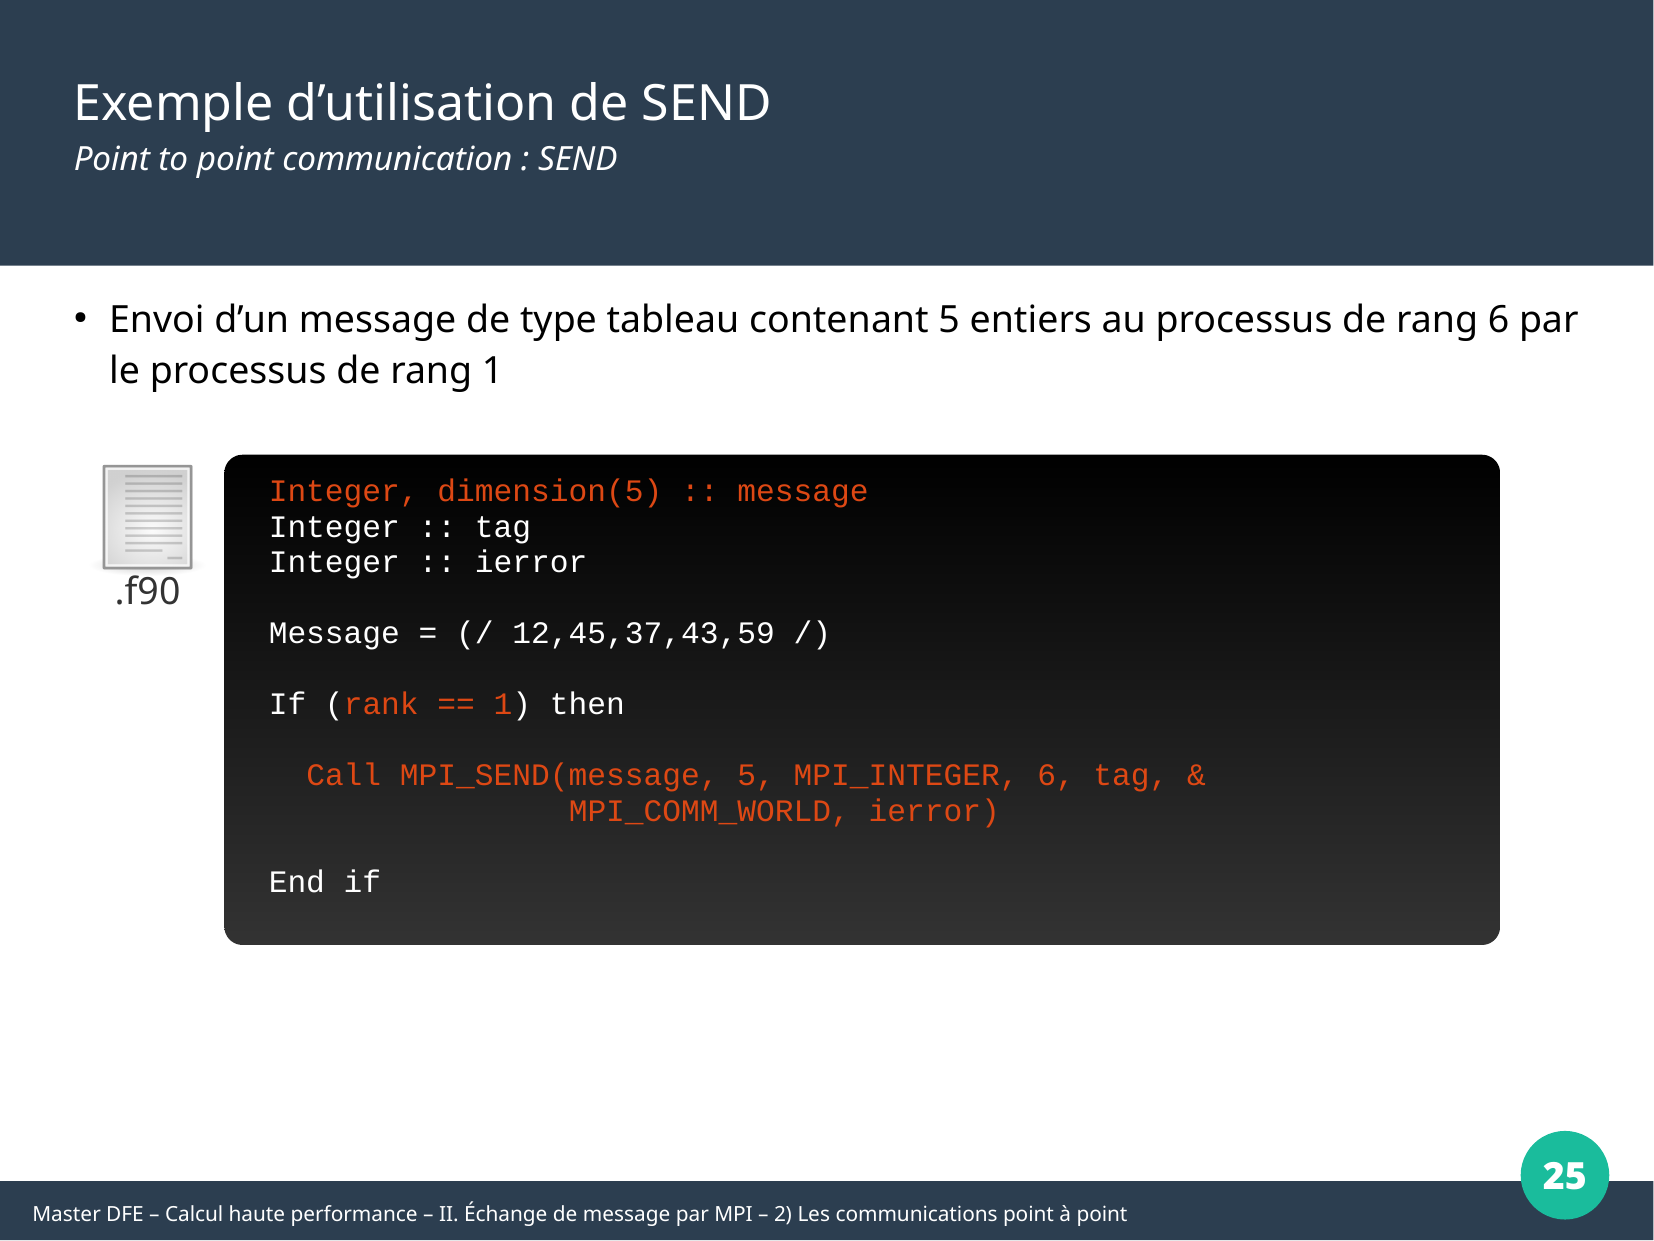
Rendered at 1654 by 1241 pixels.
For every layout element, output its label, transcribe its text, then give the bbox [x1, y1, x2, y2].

text_box .f90 [70, 557, 225, 623]
text_box Envoi d’un message de type tableau contenant 5 entiers au processus de rang 6 par le processus de rang 1 [59, 285, 1619, 402]
text_box Exemple d’utilisation de SEND Point to point communication : SEND [59, 59, 1619, 254]
text_box Integer, dimension(5) :: message Integer :: tag Integer :: ierror Message = (/ 12,45,37,43,59 /) If (rank == 1) then Call MPI_SEND(message, 5, MPI_INTEGER, 6, tag, & MPI_COMM_WORLD, ierror) End if [253, 468, 1477, 945]
picture [88, 460, 207, 557]
text_box Master DFE – Calcul haute performance – II. Échange de message par MPI – 2) Les communications point à point [17, 1191, 1436, 1235]
text_box [224, 454, 1501, 945]
